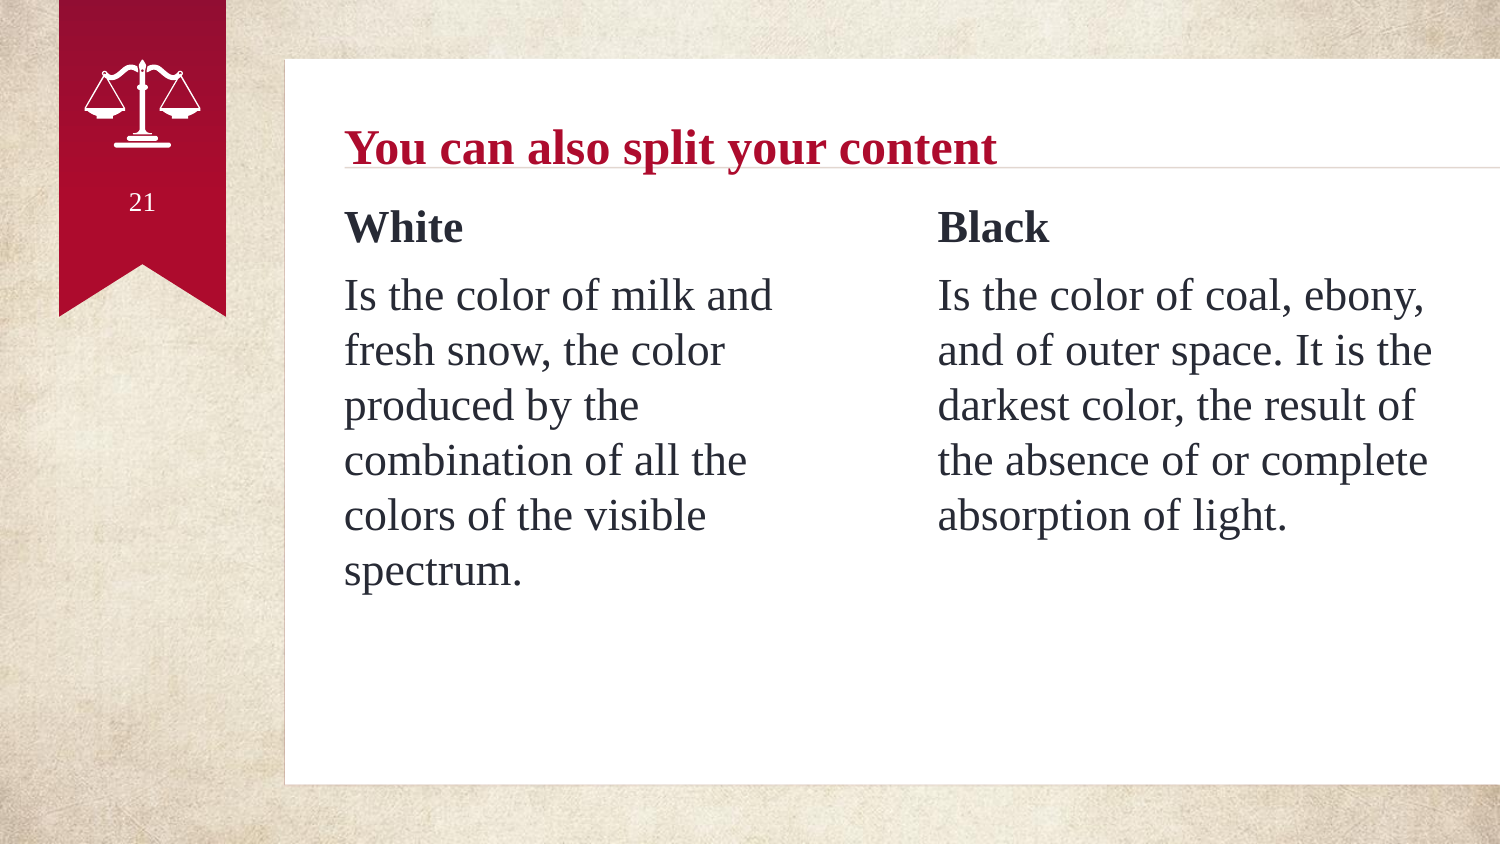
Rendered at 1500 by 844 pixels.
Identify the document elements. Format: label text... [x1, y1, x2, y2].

picture [0, 0, 1500, 844]
list Black Is the color of coal, ebony, and of outer space. It is the darkest color, the result of the absence of or complete absorption of light. [937, 196, 1441, 730]
title You can also split your content [343, 109, 1441, 175]
list White Is the color of milk and fresh snow, the color produced by the combination of all the colors of the visible spectrum. [343, 196, 848, 730]
slide_number <number> [58, 167, 226, 233]
